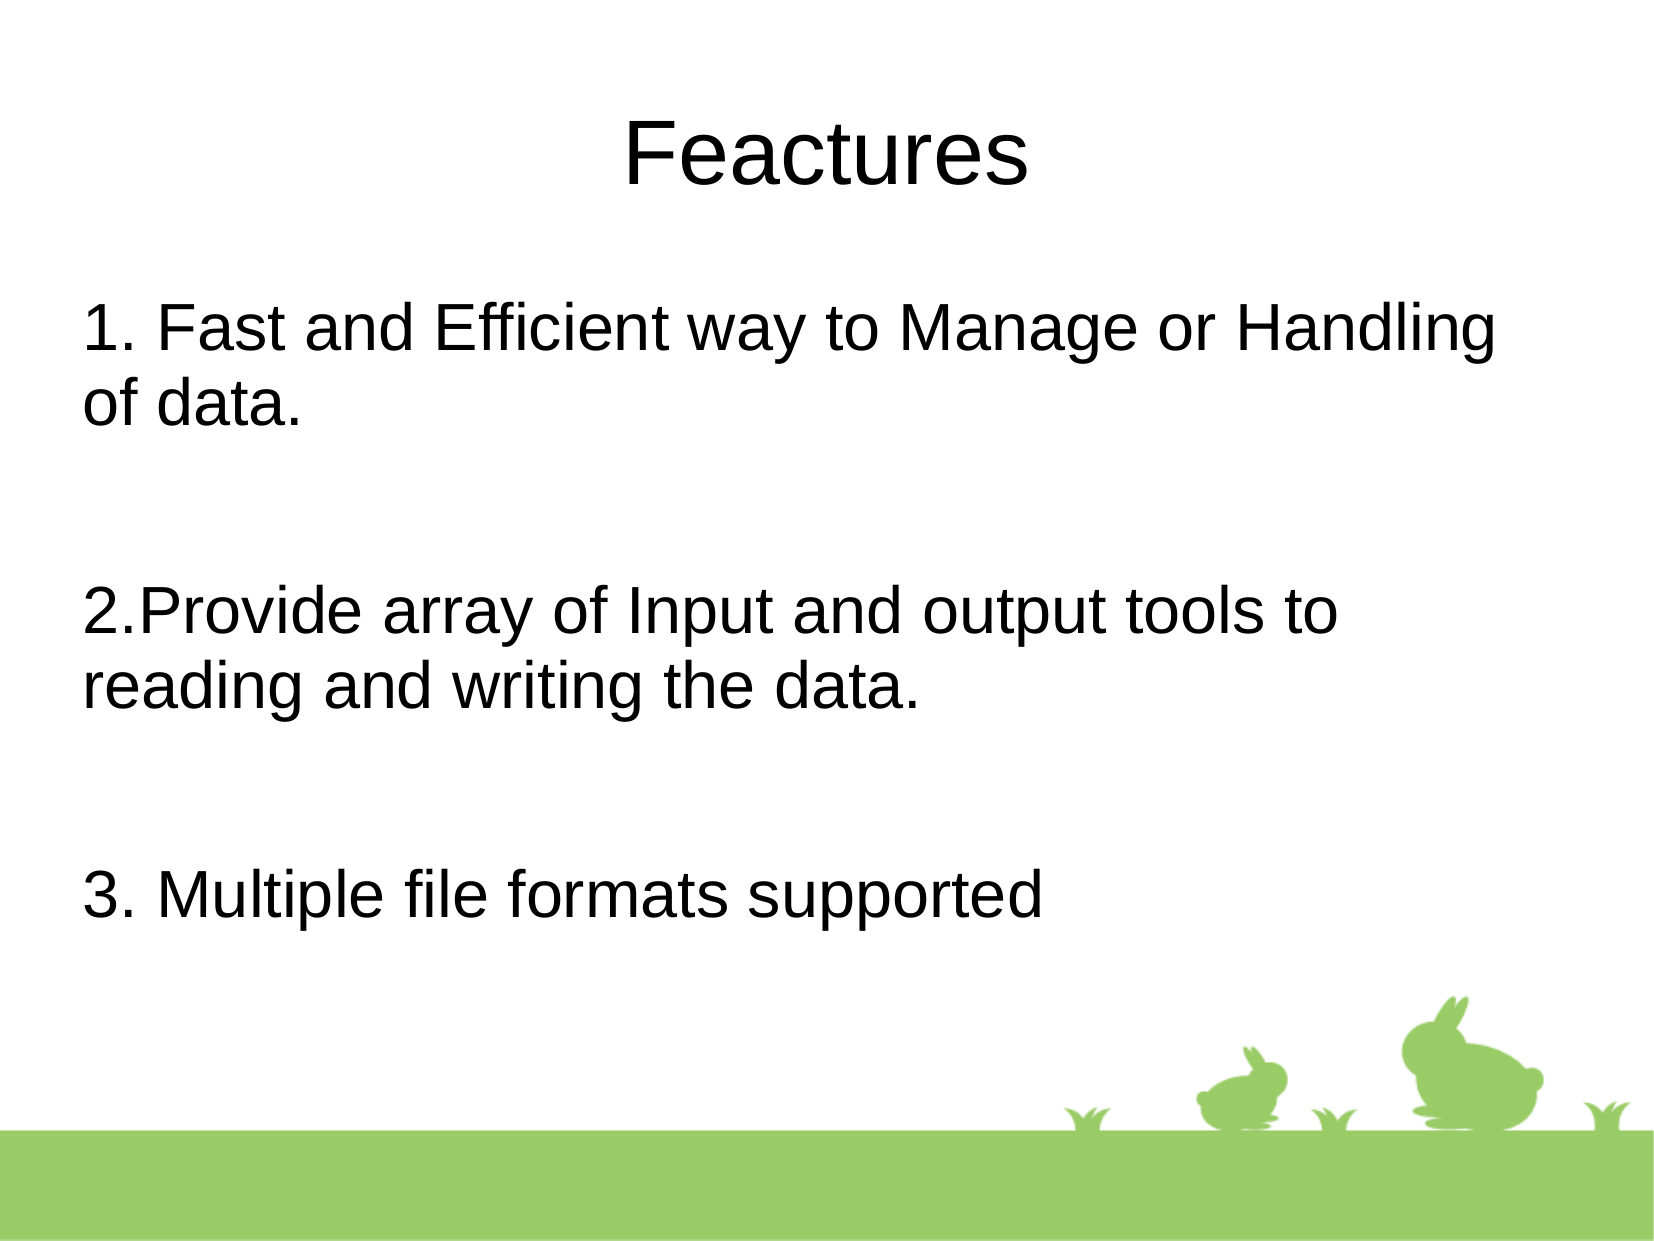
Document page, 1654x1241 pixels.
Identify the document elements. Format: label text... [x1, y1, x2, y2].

title Feactures [82, 49, 1571, 257]
list 1. Fast and Efficient way to Manage or Handling of data. 2.Provide array of Input and output tools to reading and writing the data. 3. Multiple file formats supported [82, 290, 1571, 1010]
picture [0, 0, 1654, 1241]
